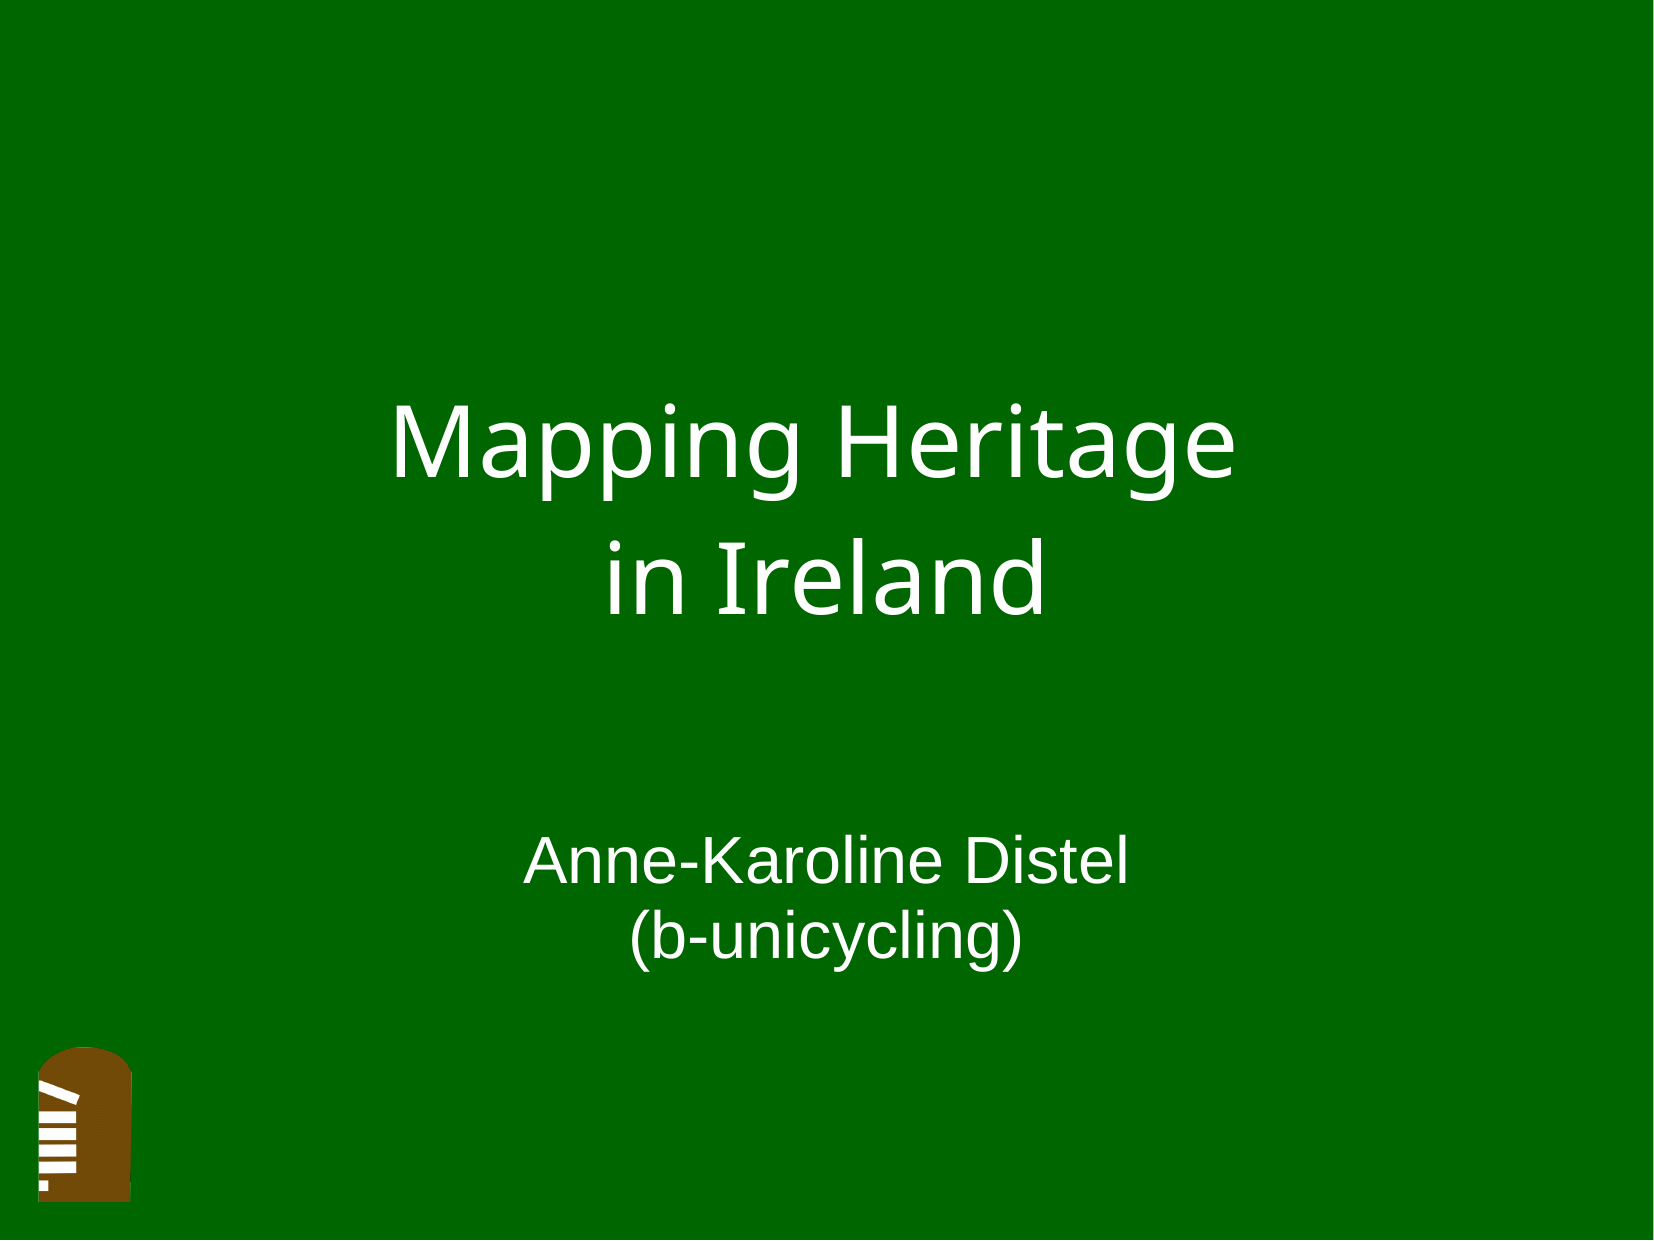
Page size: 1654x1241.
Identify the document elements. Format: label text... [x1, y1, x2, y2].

subtitle Anne-Karoline Distel (b-unicycling) [82, 791, 1571, 1004]
title Mapping Heritage in Ireland [82, 366, 1571, 649]
picture [0, 1032, 178, 1217]
